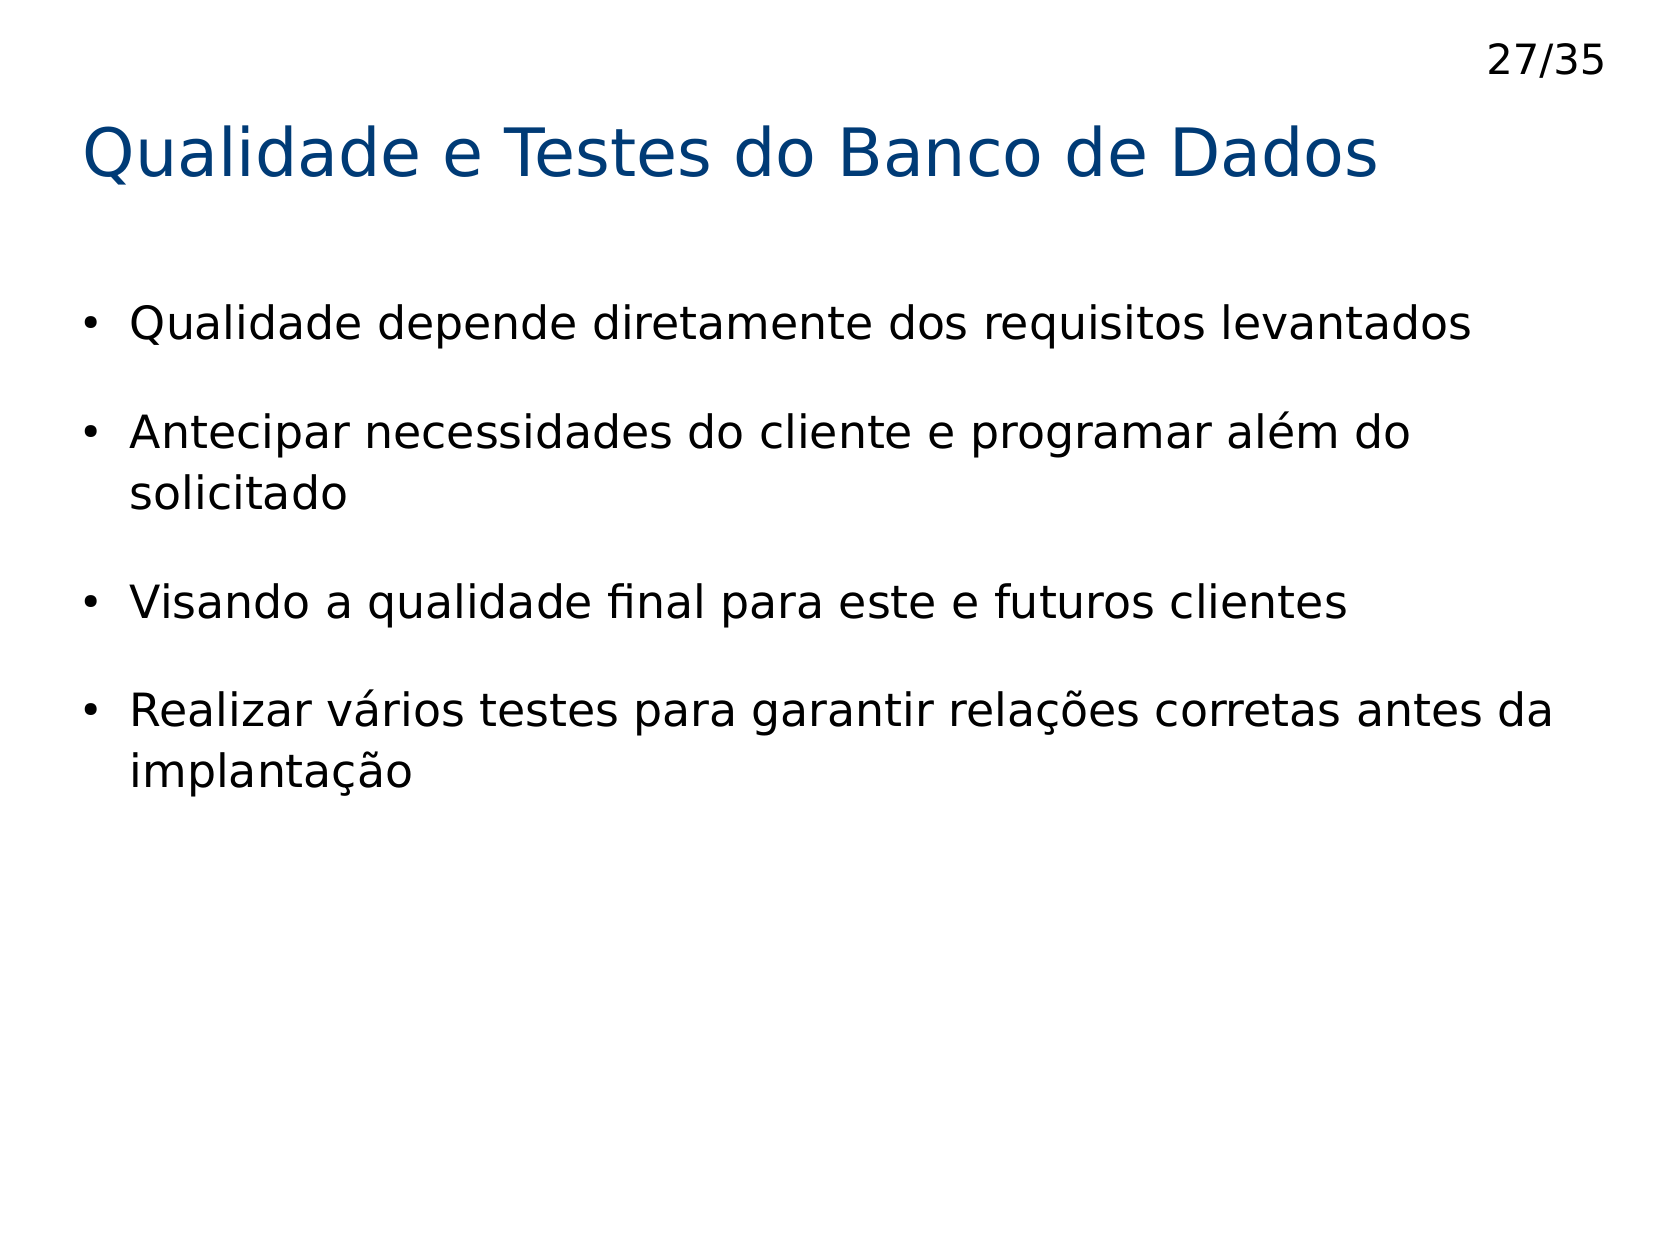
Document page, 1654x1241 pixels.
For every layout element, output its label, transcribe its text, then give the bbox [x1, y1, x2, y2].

title Qualidade e Testes do Banco de Dados [82, 82, 1571, 224]
list Qualidade depende diretamente dos requisitos levantados Antecipar necessidades do cliente e programar além do solicitado Visando a qualidade final para este e futuros clientes Realizar vários testes para garantir relações corretas antes da implantação [82, 289, 1571, 1108]
